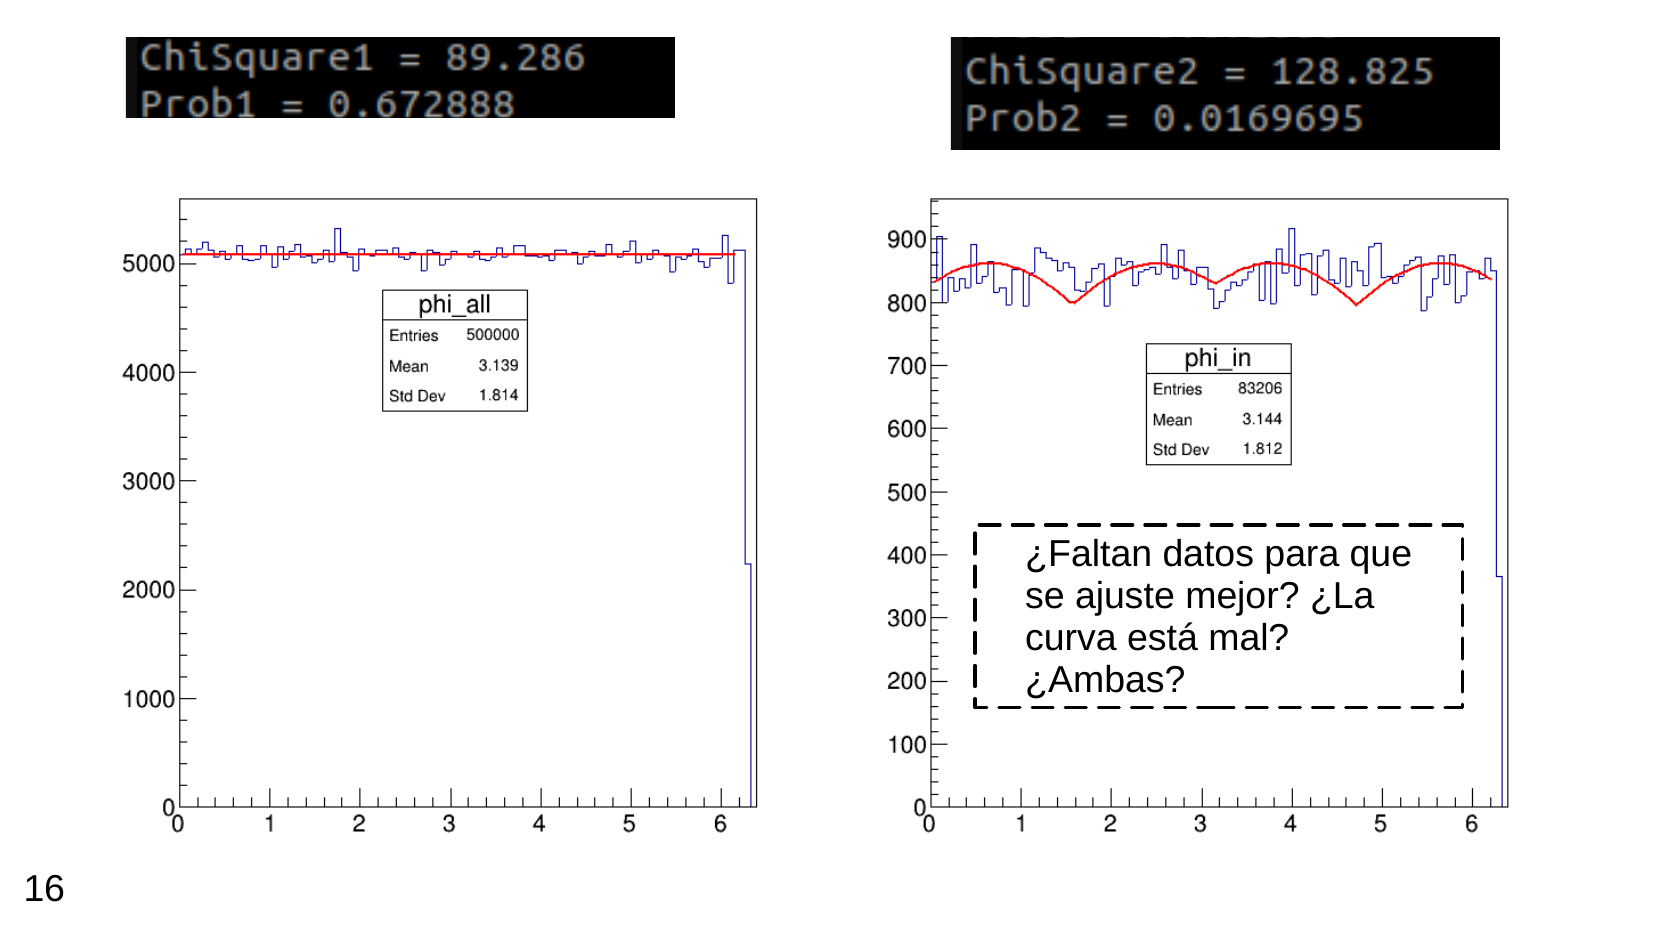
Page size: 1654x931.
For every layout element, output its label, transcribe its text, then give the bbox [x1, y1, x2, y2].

picture [950, 37, 1501, 150]
picture [112, 187, 1521, 843]
text_box <number> [8, 860, 638, 931]
text_box ¿Faltan datos para que se ajuste mejor? ¿La curva está mal?¿Ambas? [975, 525, 1463, 708]
picture [125, 37, 676, 118]
